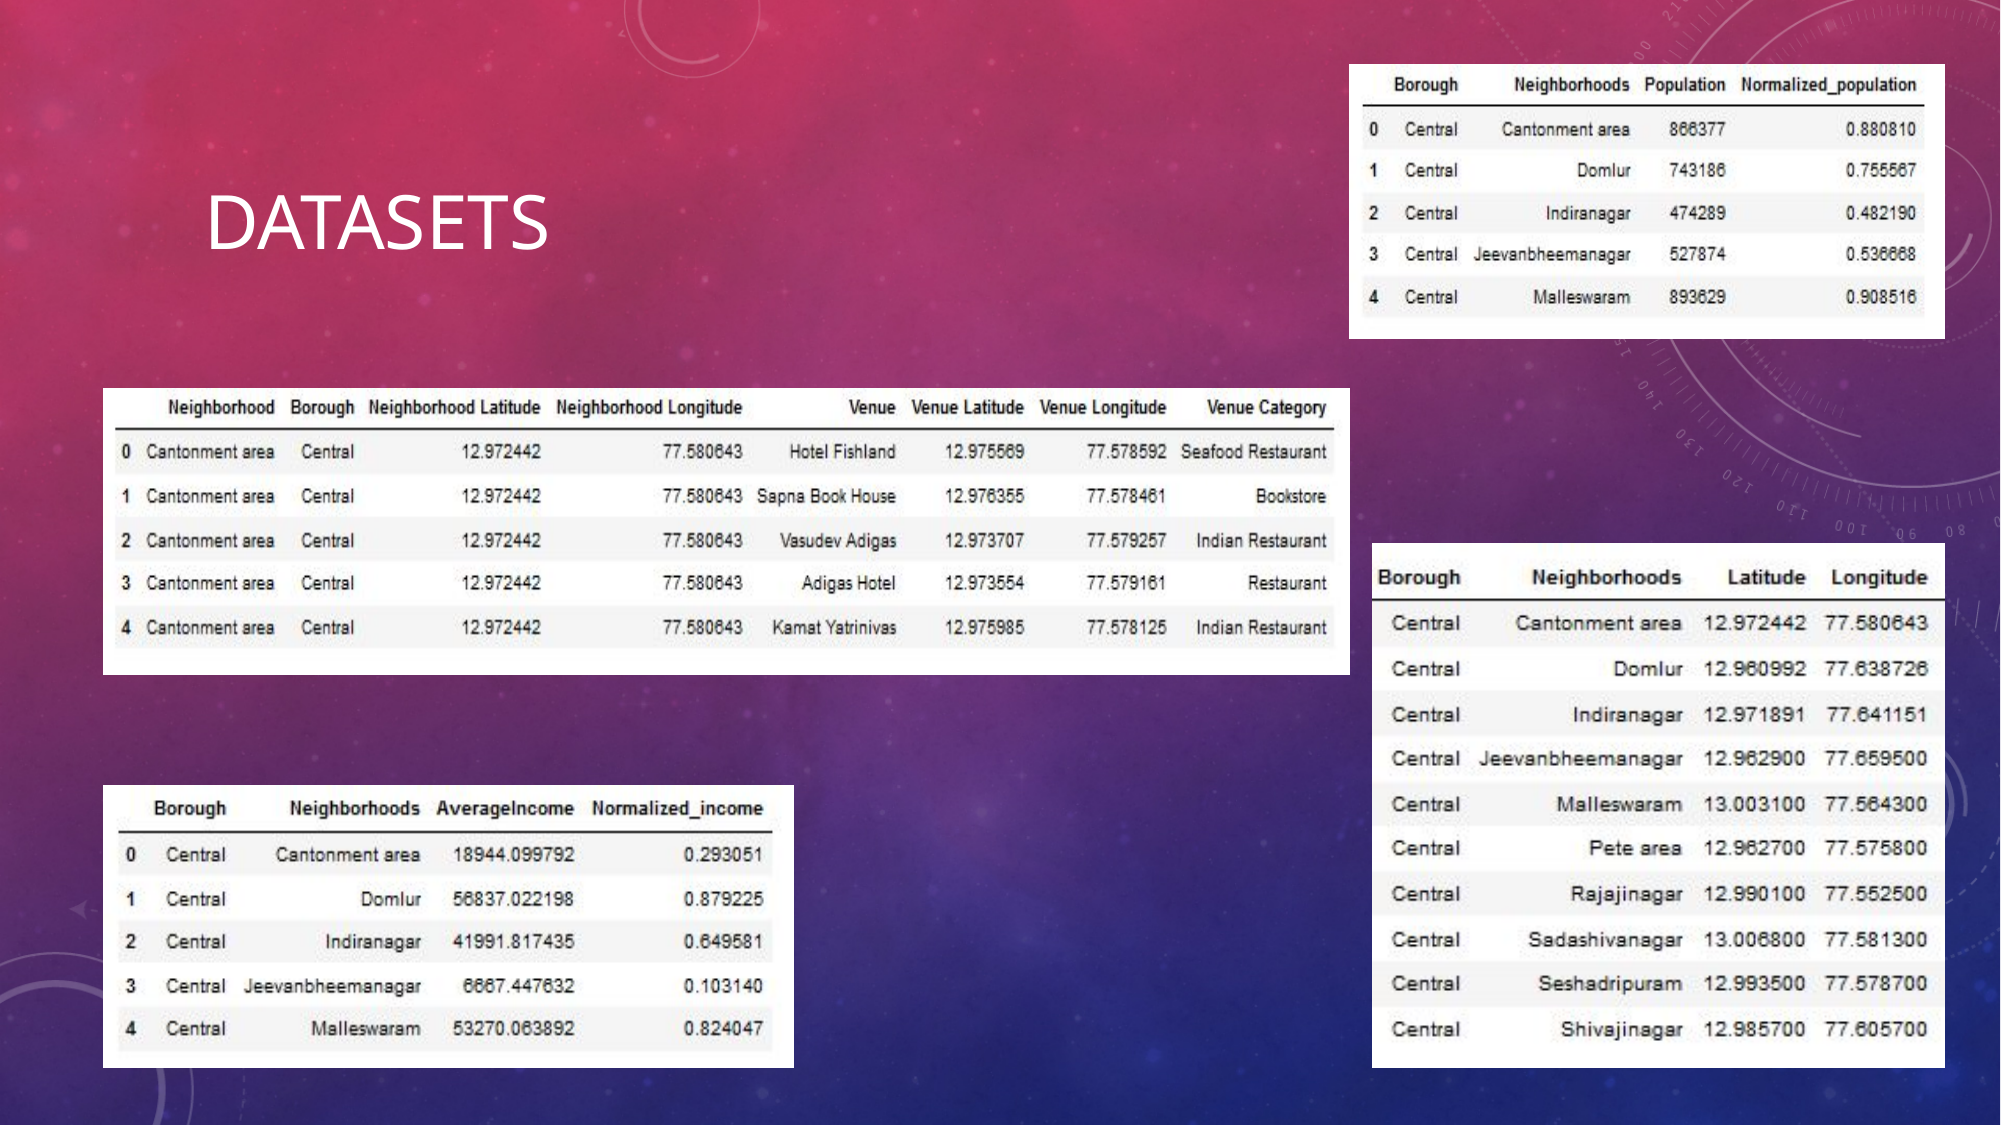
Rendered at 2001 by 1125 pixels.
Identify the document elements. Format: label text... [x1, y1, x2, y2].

picture [0, 0, 2001, 1125]
title Datasets [189, 99, 1349, 339]
